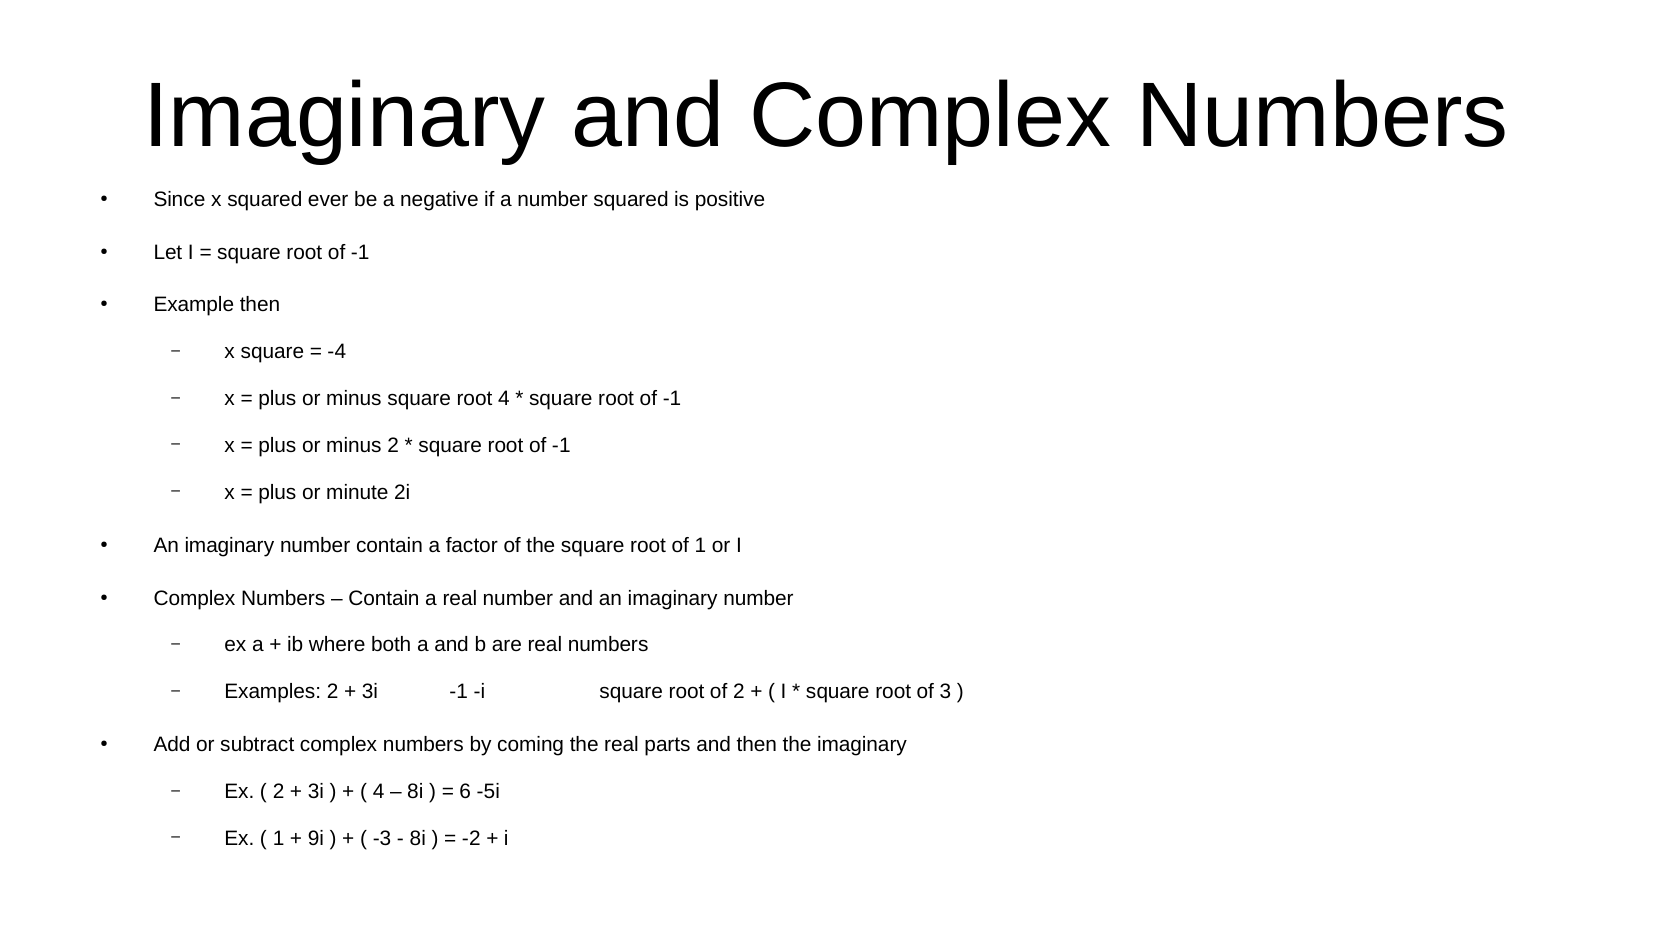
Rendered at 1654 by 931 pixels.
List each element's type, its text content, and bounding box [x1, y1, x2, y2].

list Since x squared ever be a negative if a number squared is positive Let I = square root of -1 Example then x square = -4 x = plus or minus square root 4 * square root of -1 x = plus or minus 2 * square root of -1 x = plus or minute 2i An imaginary number contain a factor of the square root of 1 or I Complex Numbers – Contain a real number and an imaginary number ex a + ib where both a and b are real numbers Examples: 2 + 3i -1 -i square root of 2 + ( I * square root of 3 ) Add or subtract complex numbers by coming the real parts and then the imaginary Ex. ( 2 + 3i ) + ( 4 – 8i ) = 6 -5i Ex. ( 1 + 9i ) + ( -3 - 8i ) = -2 + i [82, 187, 1613, 901]
title Imaginary and Complex Numbers [82, 37, 1571, 187]
